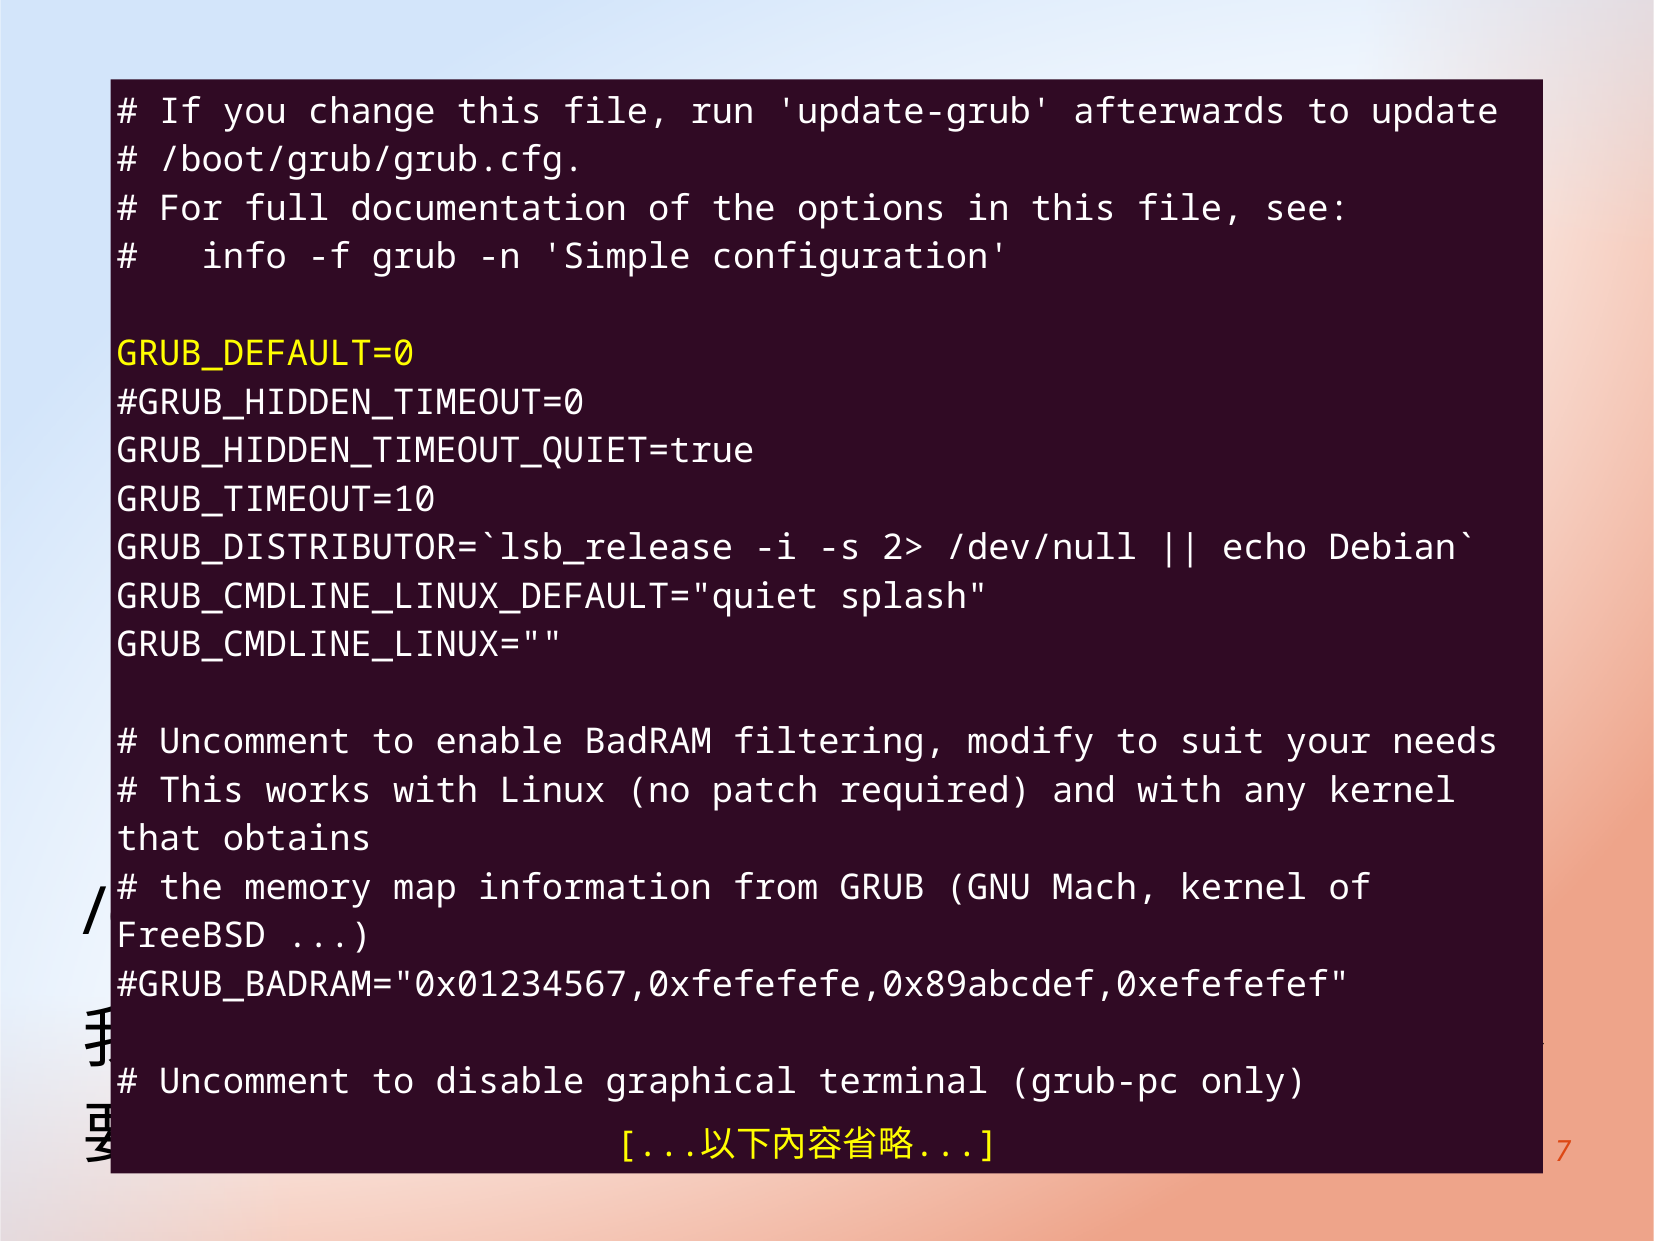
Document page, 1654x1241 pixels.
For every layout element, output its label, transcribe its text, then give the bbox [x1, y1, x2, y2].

text_box # If you change this file, run 'update-grub' afterwards to update # /boot/grub/grub.cfg. # For full documentation of the options in this file, see: # info -f grub -n 'Simple configuration' GRUB_DEFAULT=0 #GRUB_HIDDEN_TIMEOUT=0 GRUB_HIDDEN_TIMEOUT_QUIET=true GRUB_TIMEOUT=10 GRUB_DISTRIBUTOR=`lsb_release -i -s 2> /dev/null || echo Debian` GRUB_CMDLINE_LINUX_DEFAULT="quiet splash" GRUB_CMDLINE_LINUX="" # Uncomment to enable BadRAM filtering, modify to suit your needs # This works with Linux (no patch required) and with any kernel that obtains # the memory map information from GRUB (GNU Mach, kernel of FreeBSD ...) #GRUB_BADRAM="0x01234567,0xfefefefe,0x89abcdef,0xefefefef" # Uncomment to disable graphical terminal (grub-pc only) [...以下內容省略...] [110, 79, 1543, 826]
list /etc/default/grub的內容 我們會修改GRUB_DEFAULT的值，其它部份請不要動。 [82, 857, 1571, 1201]
picture [0, 0, 1654, 1241]
